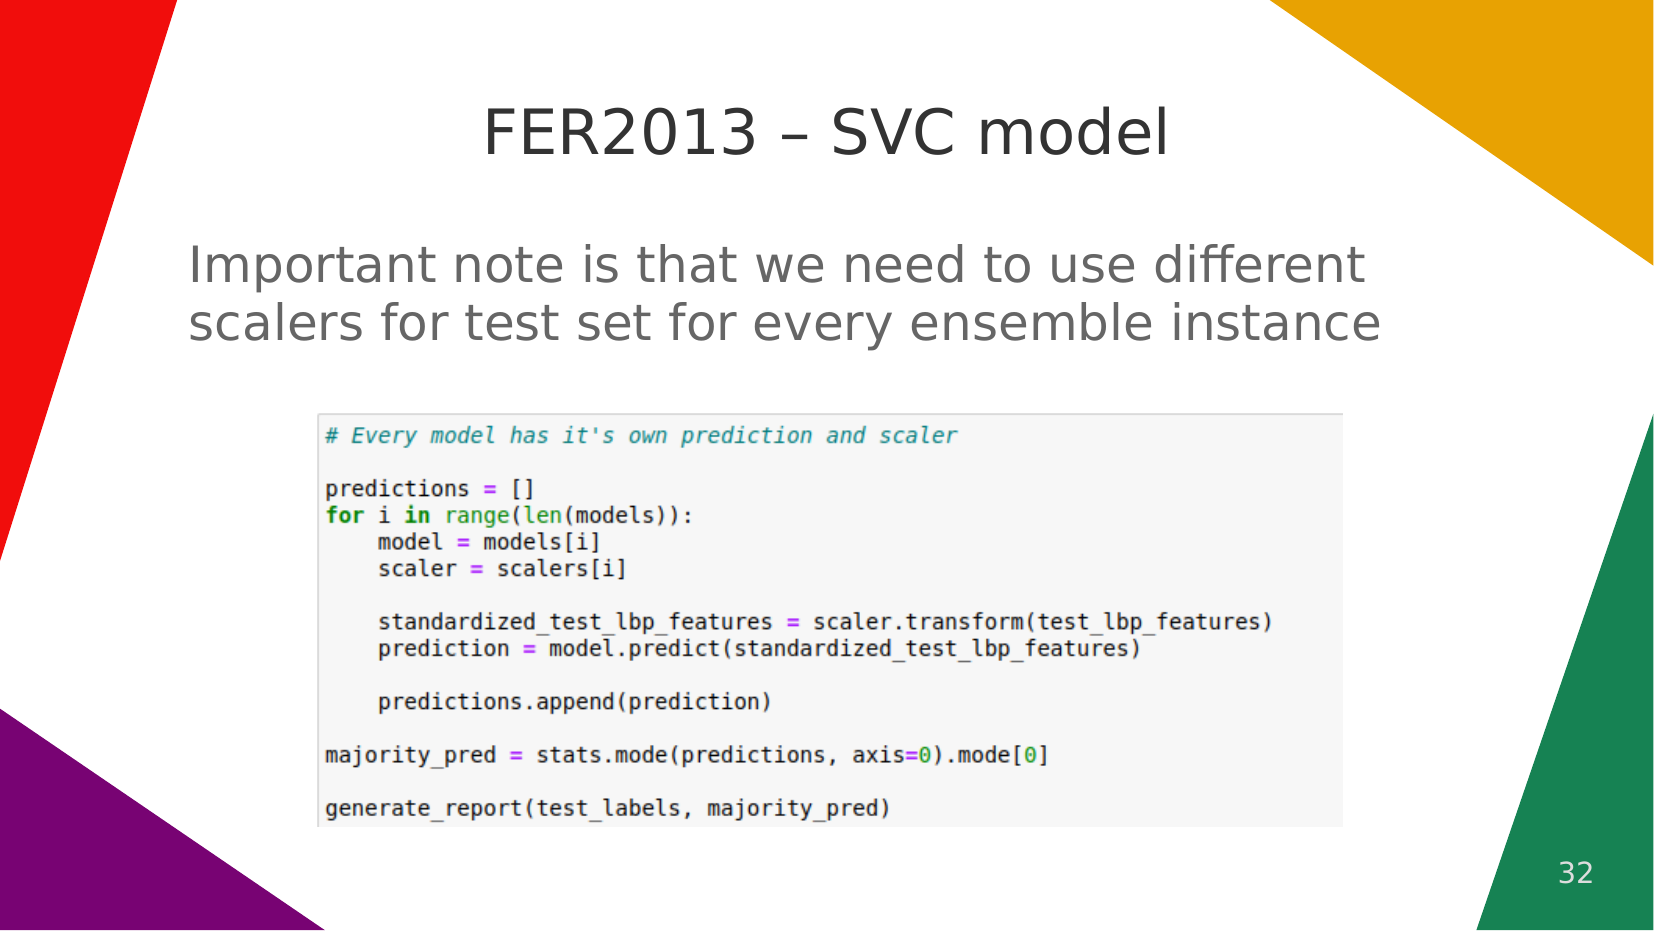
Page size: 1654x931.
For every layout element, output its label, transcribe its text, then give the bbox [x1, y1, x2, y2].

list Important note is that we need to use different scalers for test set for every ensemble instance [118, 236, 1536, 827]
title FER2013 – SVC model [118, 59, 1536, 207]
picture [316, 412, 1343, 827]
